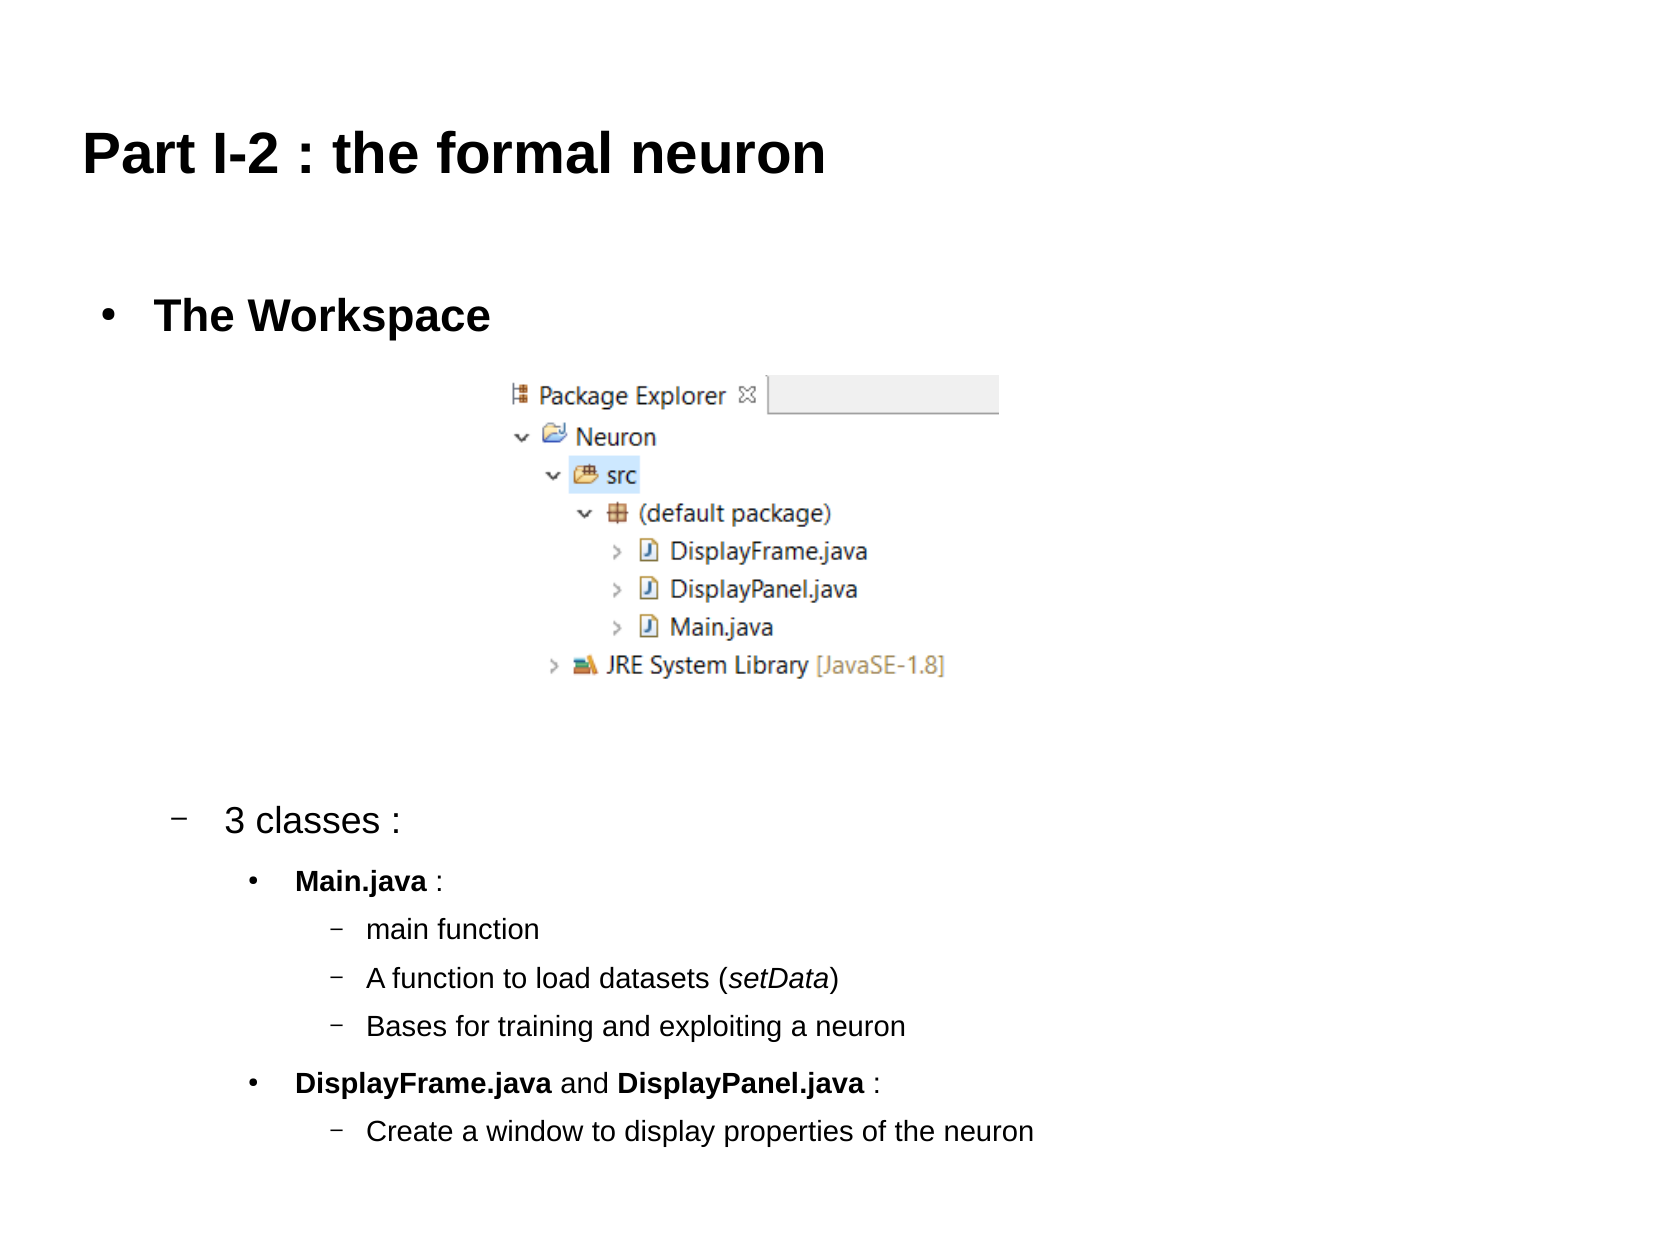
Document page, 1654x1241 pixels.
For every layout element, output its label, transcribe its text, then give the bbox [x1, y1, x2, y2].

picture [503, 375, 999, 712]
title Part I-2 : the formal neuron [82, 49, 1571, 257]
list The Workspace 3 classes : Main.java : main function A function to load datasets (setData) Bases for training and exploiting a neuron DisplayFrame.java and DisplayPanel.java : Create a window to display properties of the neuron [82, 290, 1636, 1241]
